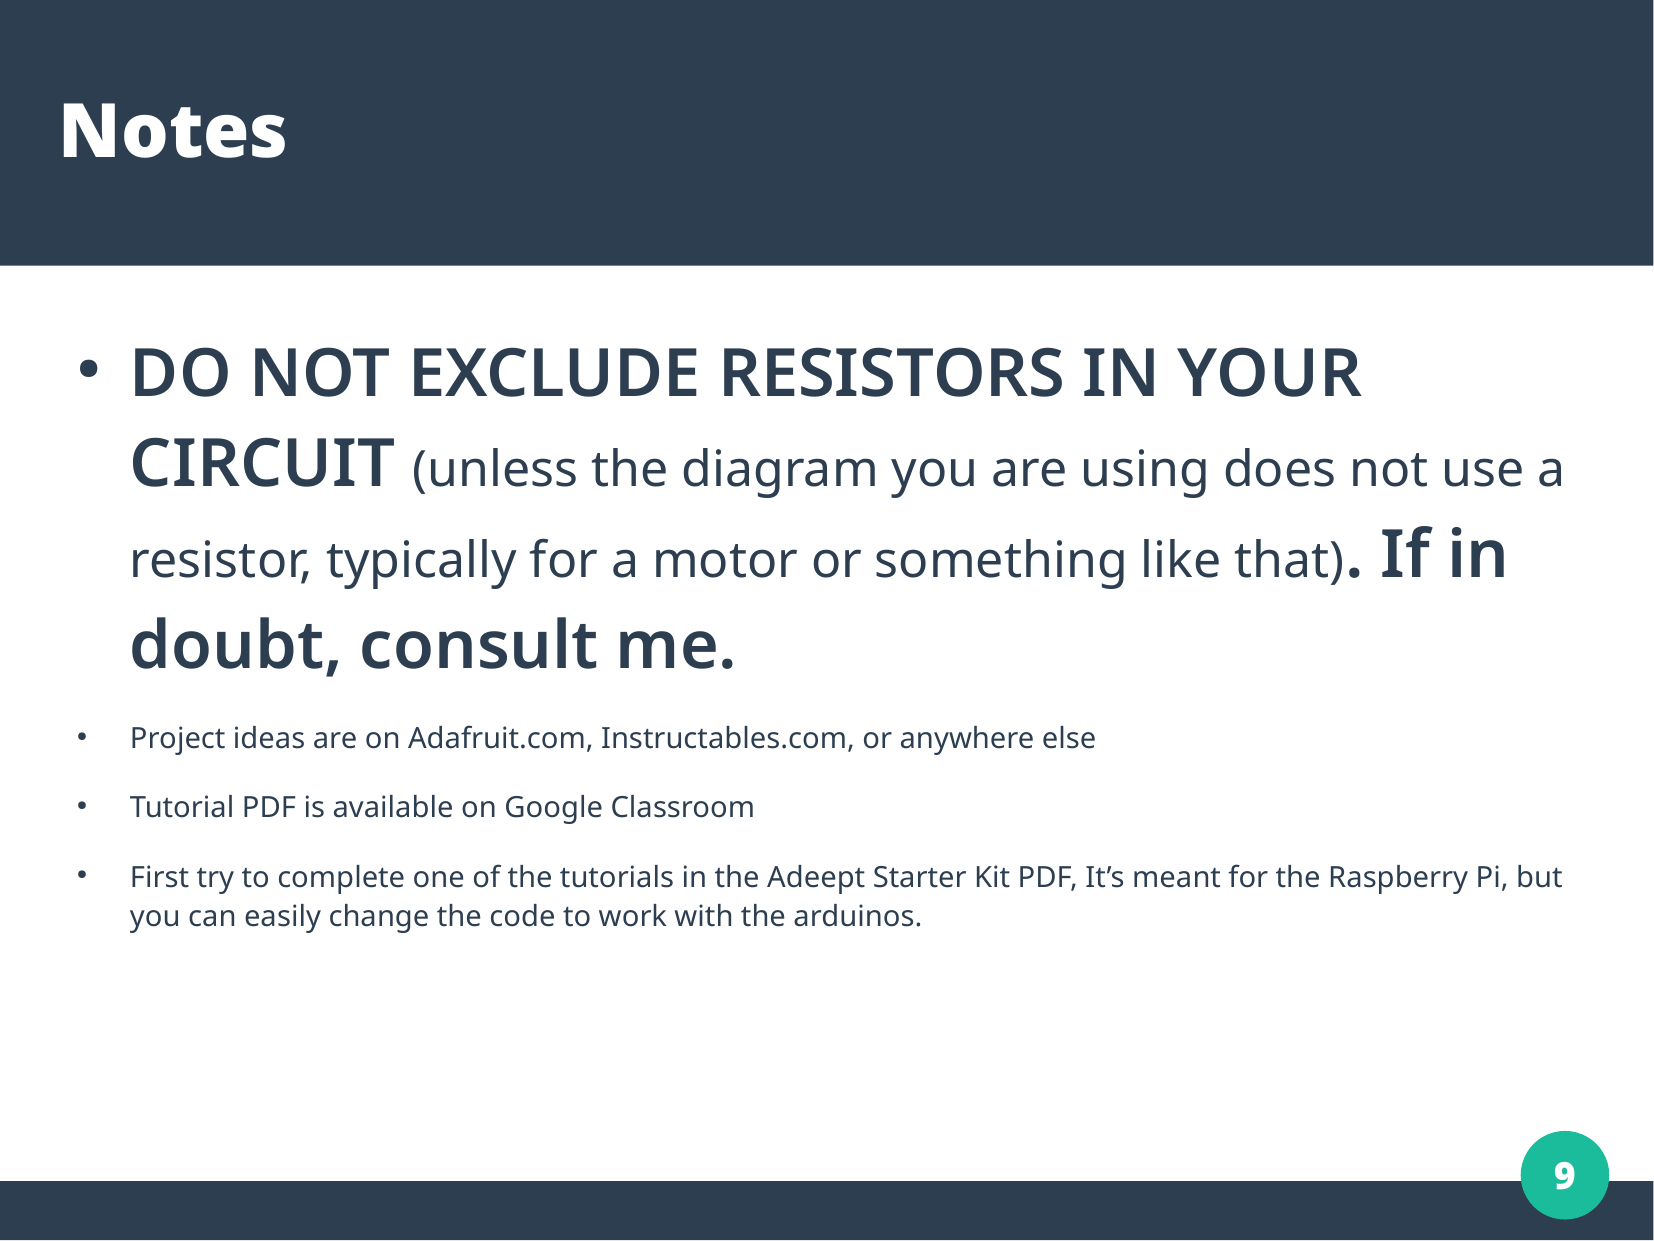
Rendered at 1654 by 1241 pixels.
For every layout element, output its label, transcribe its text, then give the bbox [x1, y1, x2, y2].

title Notes [59, 49, 1595, 207]
list DO NOT EXCLUDE RESISTORS IN YOUR CIRCUIT (unless the diagram you are using does not use a resistor, typically for a motor or something like that). If in doubt, consult me. Project ideas are on Adafruit.com, Instructables.com, or anywhere else Tutorial PDF is available on Google Classroom First try to complete one of the tutorials in the Adeept Starter Kit PDF, It’s meant for the Raspberry Pi, but you can easily change the code to work with the arduinos. [59, 324, 1595, 1152]
